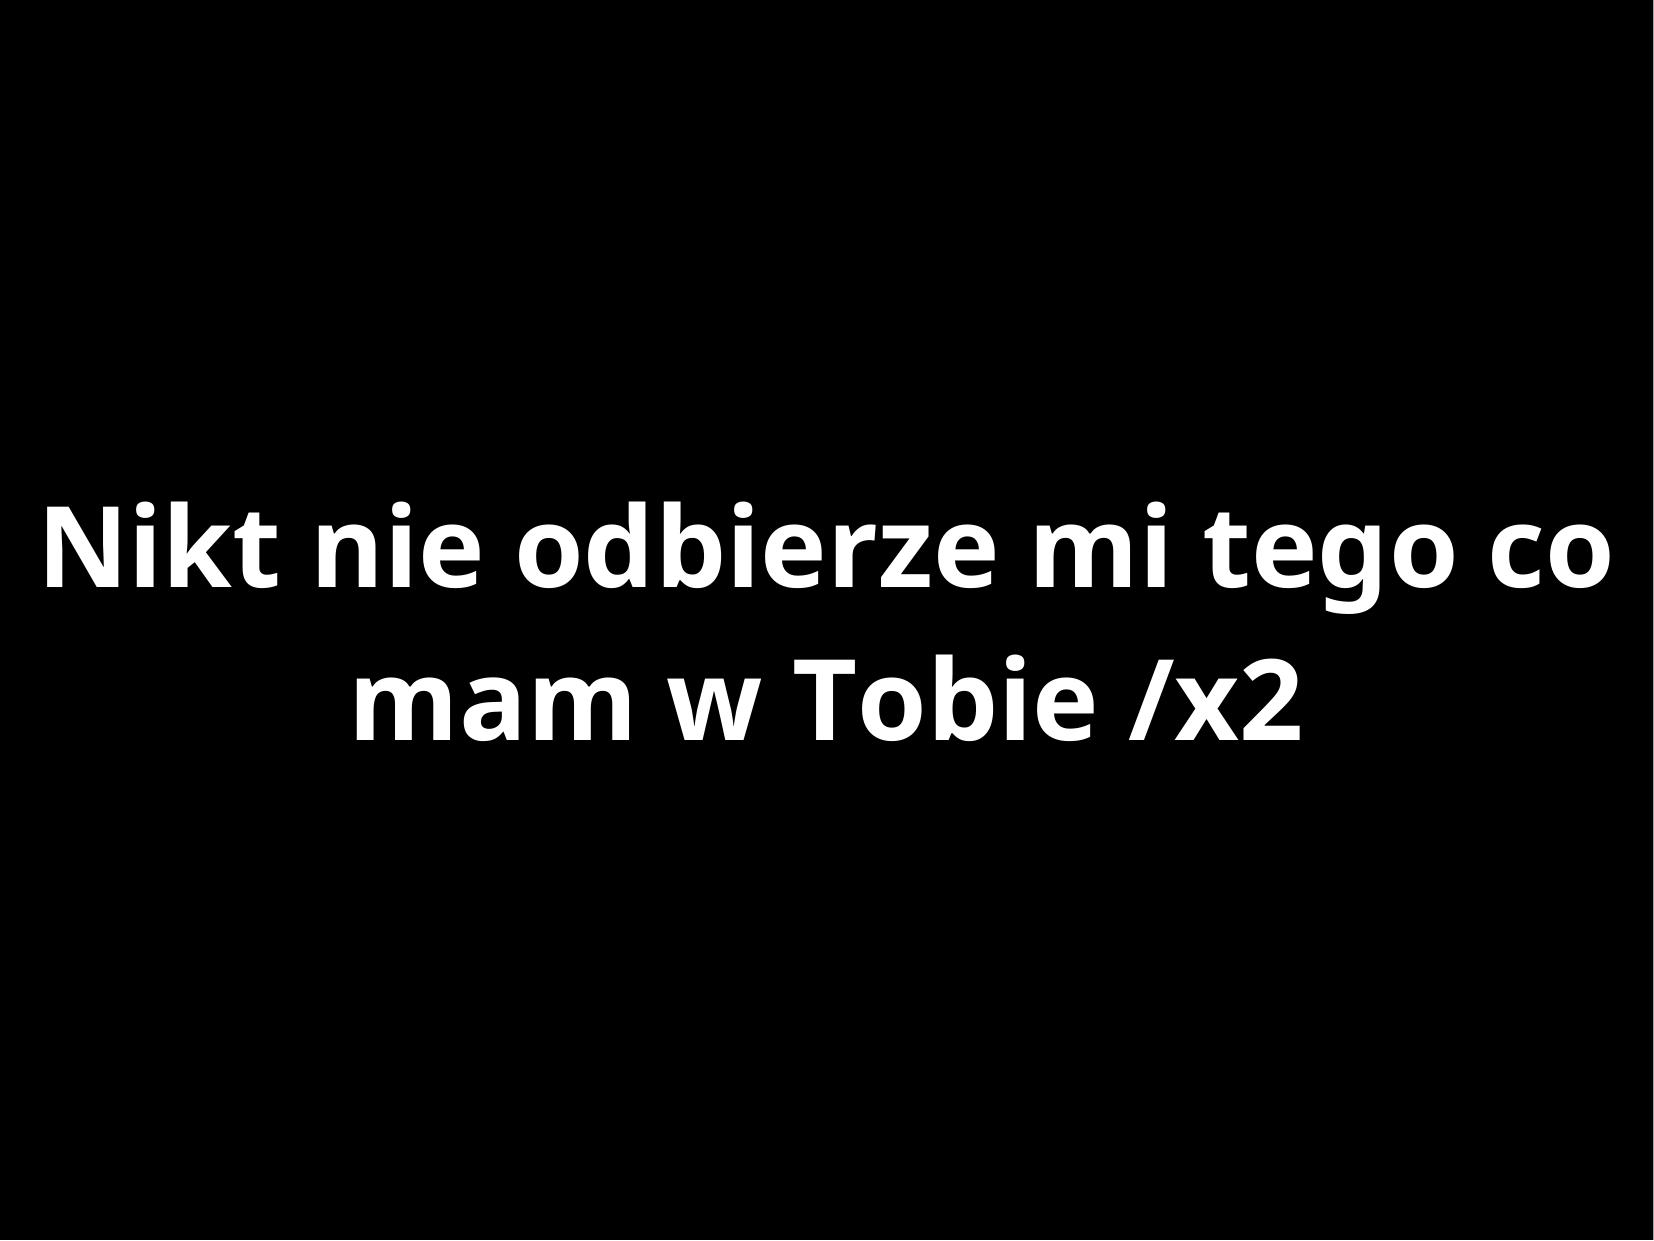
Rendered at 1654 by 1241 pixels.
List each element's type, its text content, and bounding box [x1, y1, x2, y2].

subtitle Nikt nie odbierze mi tego co mam w Tobie /x2 [0, 0, 1654, 1241]
